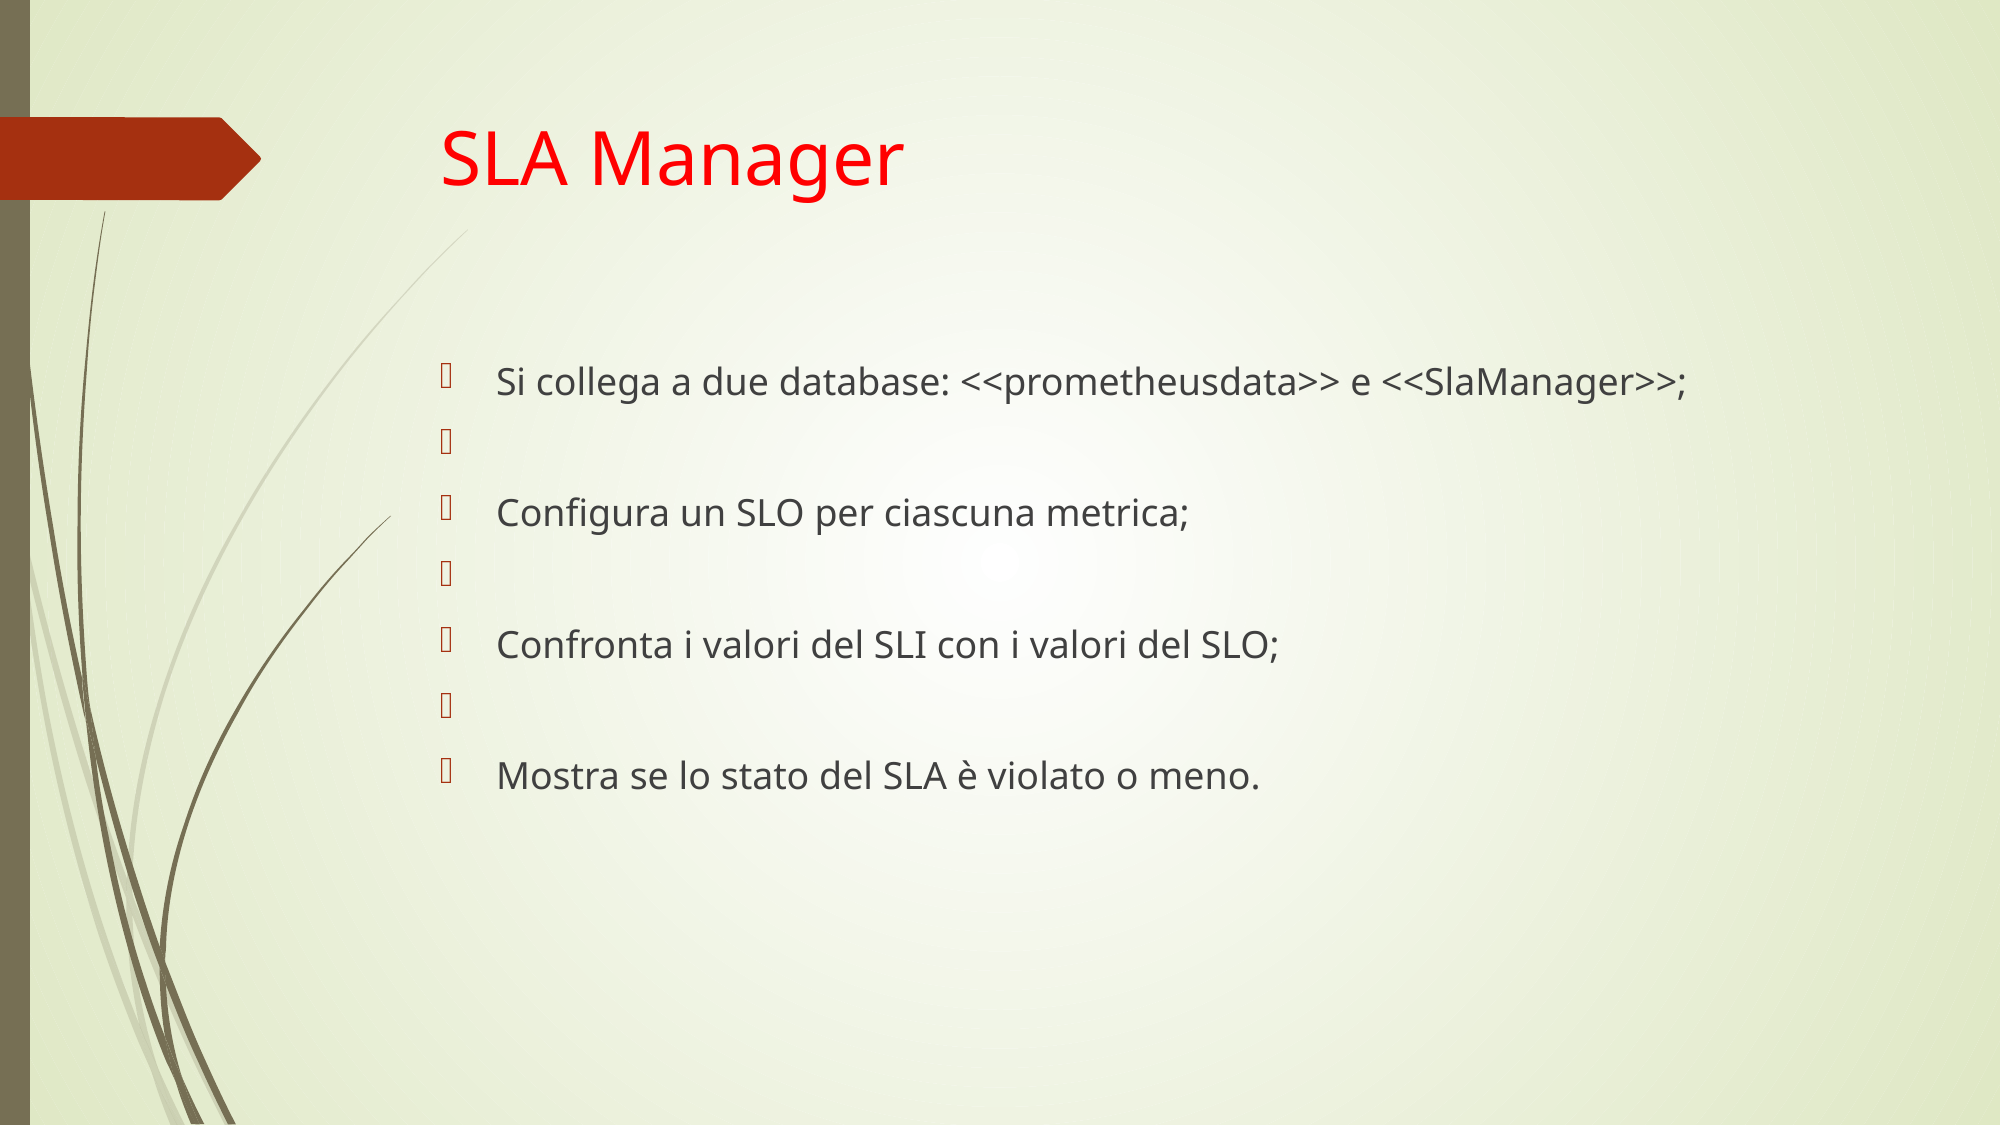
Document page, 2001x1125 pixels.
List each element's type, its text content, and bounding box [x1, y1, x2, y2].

list Si collega a due database: <<prometheusdata>> e <<SlaManager>>; Configura un SLO per ciascuna metrica; Confronta i valori del SLI con i valori del SLO; Mostra se lo stato del SLA è violato o meno. [424, 350, 1888, 970]
title SLA Manager [425, 102, 1888, 313]
